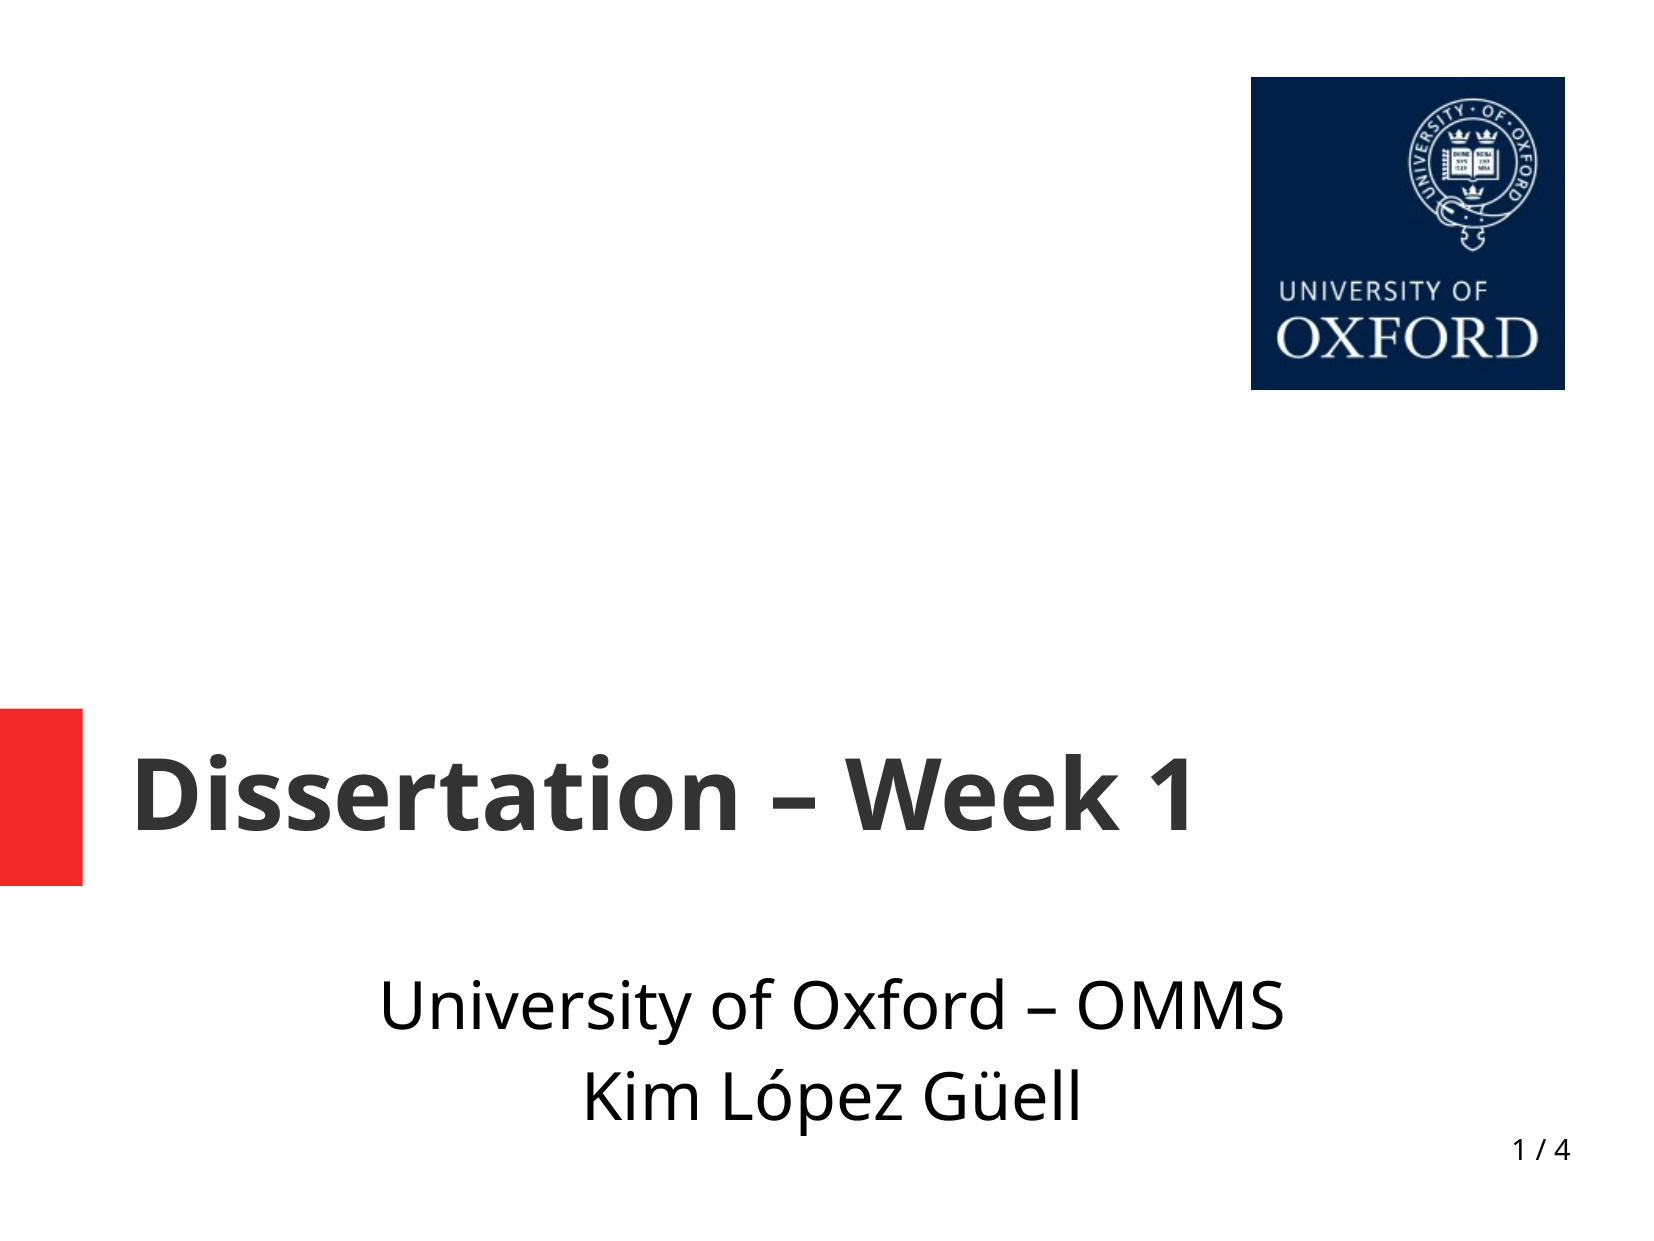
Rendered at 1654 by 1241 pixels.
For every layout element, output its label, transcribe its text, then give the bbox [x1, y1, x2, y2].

picture [1251, 77, 1565, 390]
title Dissertation – Week 1 [129, 655, 1536, 928]
subtitle University of Oxford – OMMS Kim López Güell [129, 968, 1536, 1130]
